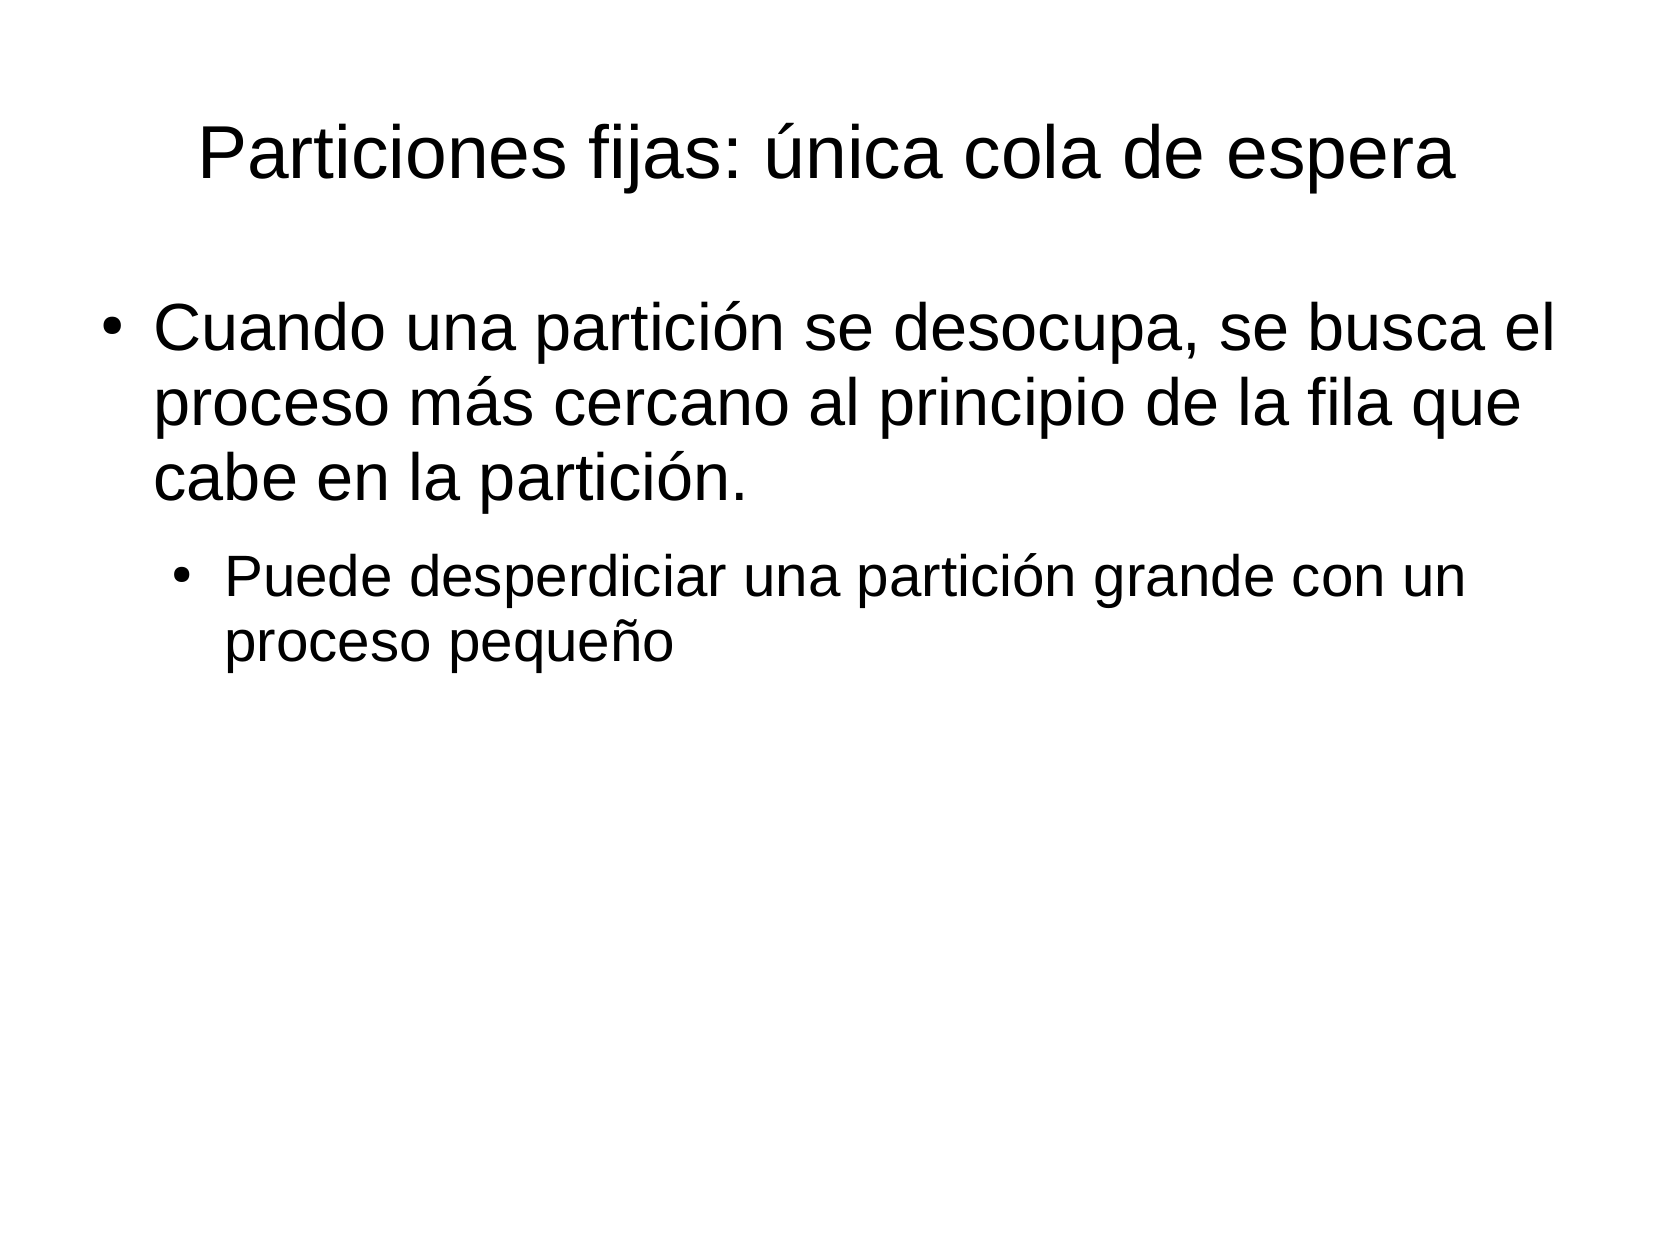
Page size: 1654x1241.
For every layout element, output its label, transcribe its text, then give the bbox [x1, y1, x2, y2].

list Cuando una partición se desocupa, se busca el proceso más cercano al principio de la fila que cabe en la partición. Puede desperdiciar una partición grande con un proceso pequeño [82, 290, 1571, 1109]
title Particiones fijas: única cola de espera [82, 49, 1571, 257]
